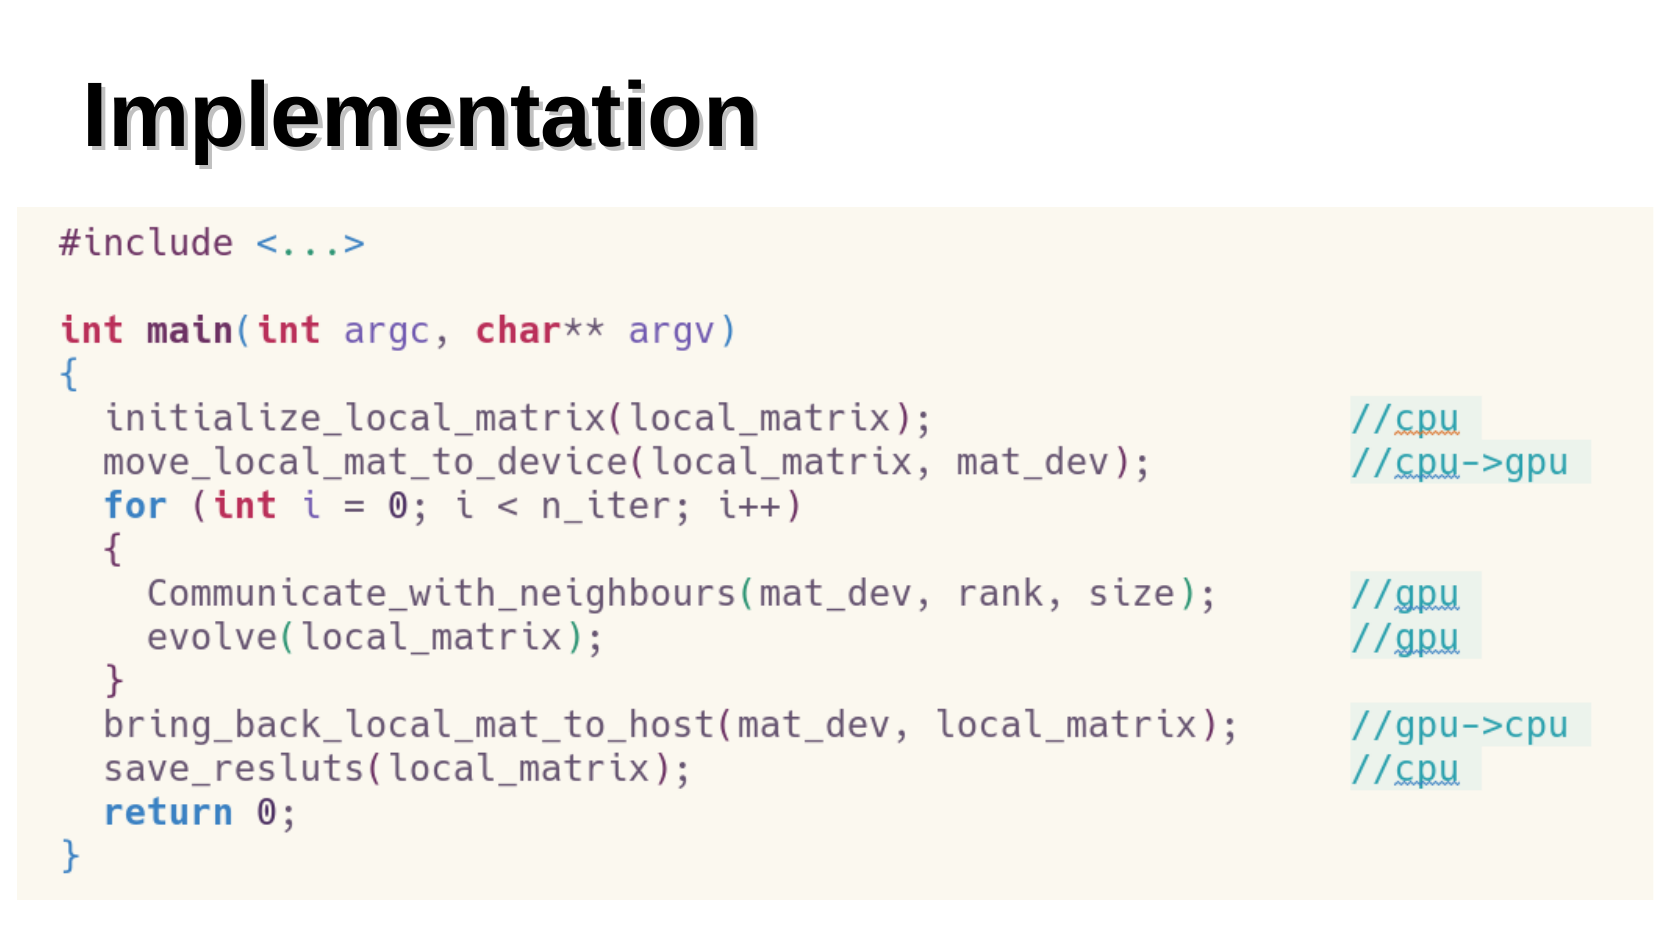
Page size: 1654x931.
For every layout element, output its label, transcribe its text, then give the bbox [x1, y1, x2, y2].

title Implementation [82, 37, 1571, 193]
picture [17, 207, 1654, 901]
